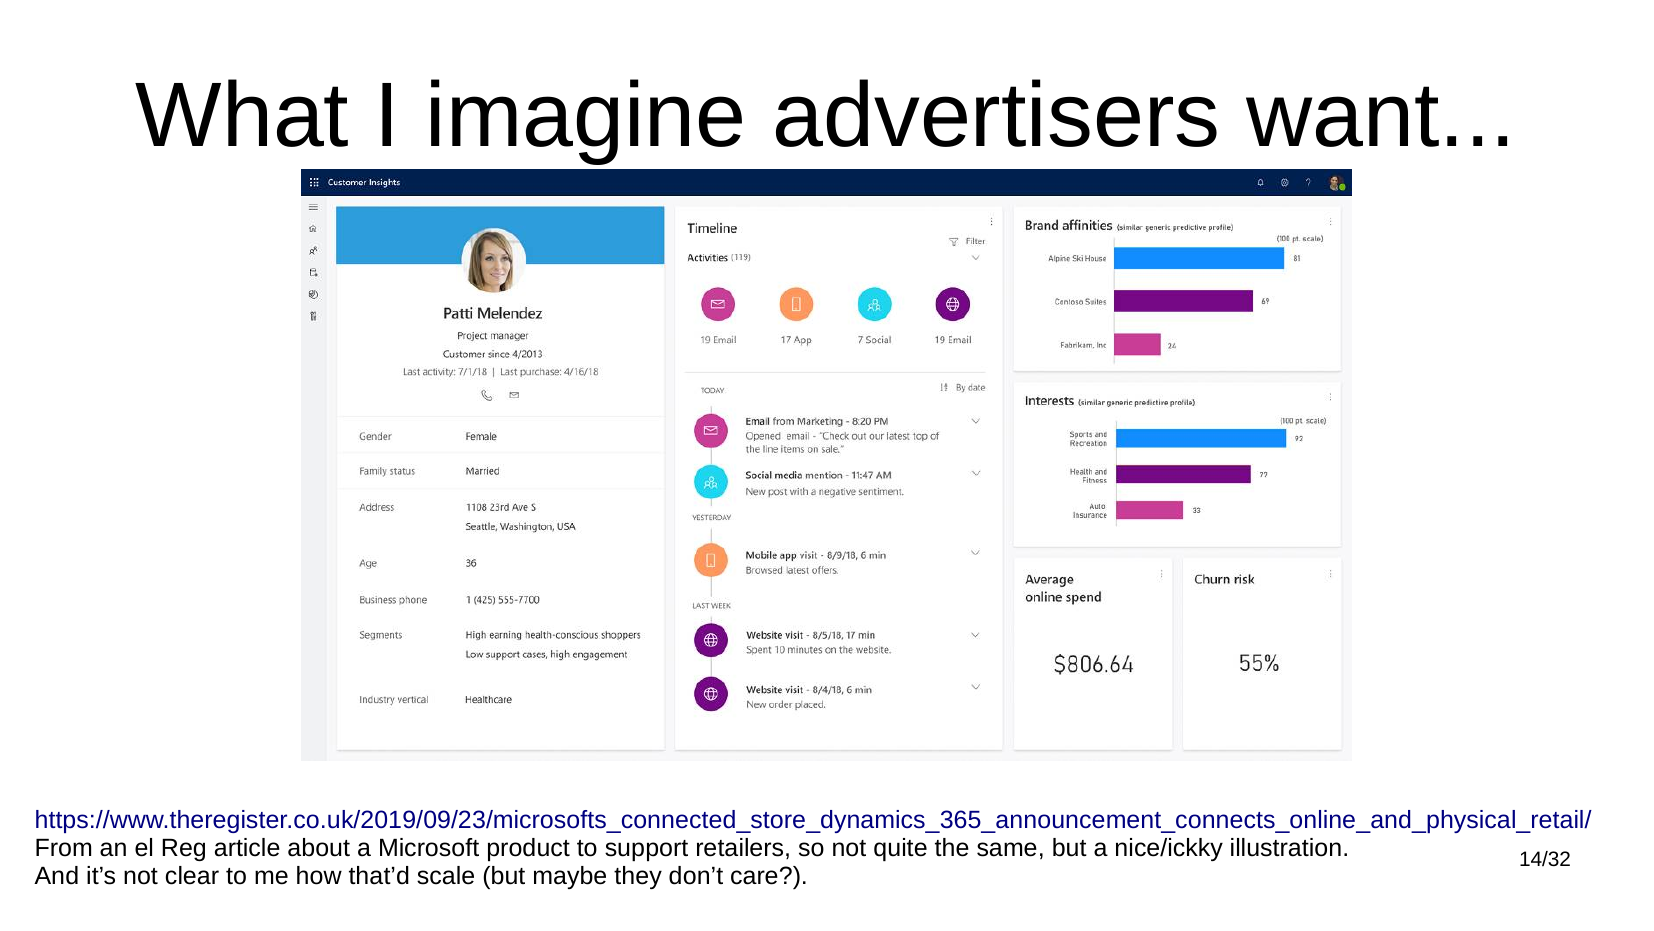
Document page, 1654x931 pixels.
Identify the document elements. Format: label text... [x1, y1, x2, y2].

picture [301, 169, 1352, 761]
text_box https://www.theregister.co.uk/2019/09/23/microsofts_connected_store_dynamics_365_announcement_connects_online_and_physical_retail/ From an el Reg article about a Microsoft product to support retailers, so not quite the same, but a nice/ickky illustration. And it’s not clear to me how that’d scale (but maybe they don’t care?). [19, 798, 1630, 898]
title What I imagine advertisers want... [82, 37, 1571, 193]
